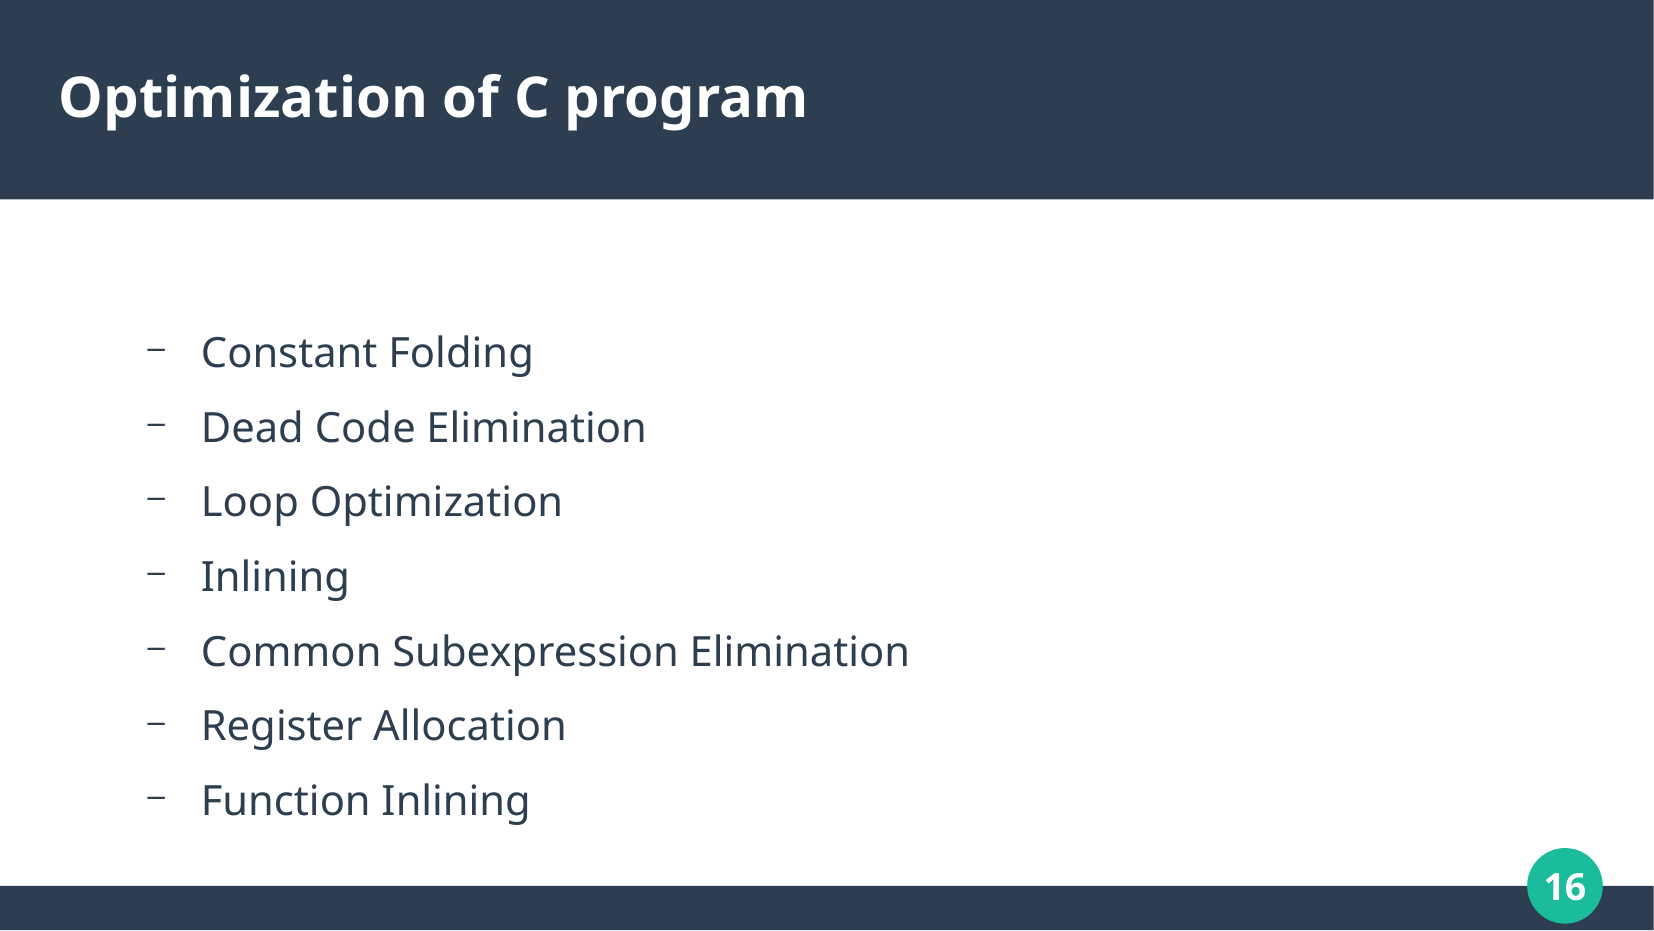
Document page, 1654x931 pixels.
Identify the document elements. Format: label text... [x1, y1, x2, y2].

list Constant Folding Dead Code Elimination Loop Optimization Inlining Common Subexpression Elimination Register Allocation Function Inlining [59, 243, 1595, 864]
title Optimization of C program [59, 37, 1595, 156]
